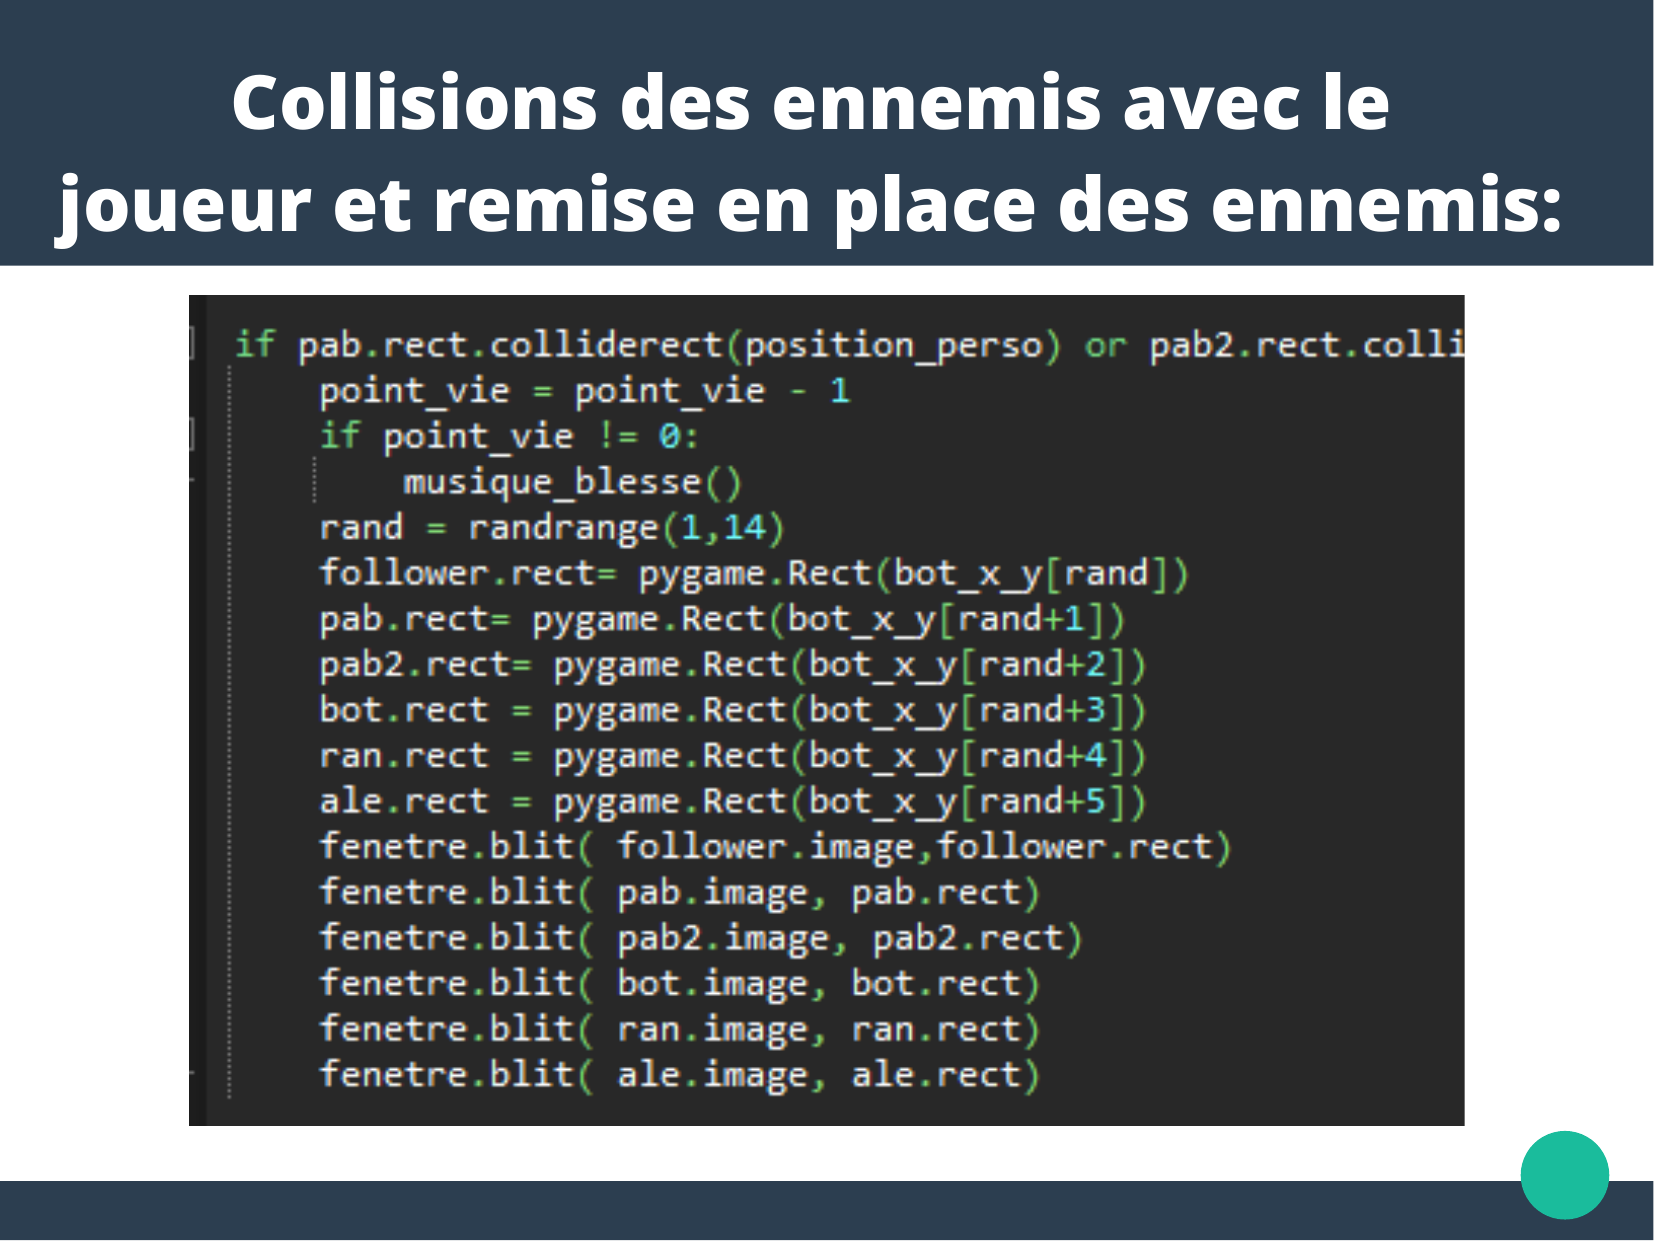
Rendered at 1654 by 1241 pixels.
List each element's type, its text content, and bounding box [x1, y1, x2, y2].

title Collisions des ennemis avec le joueur et remise en place des ennemis: [59, 49, 1595, 207]
picture [189, 295, 1465, 1126]
